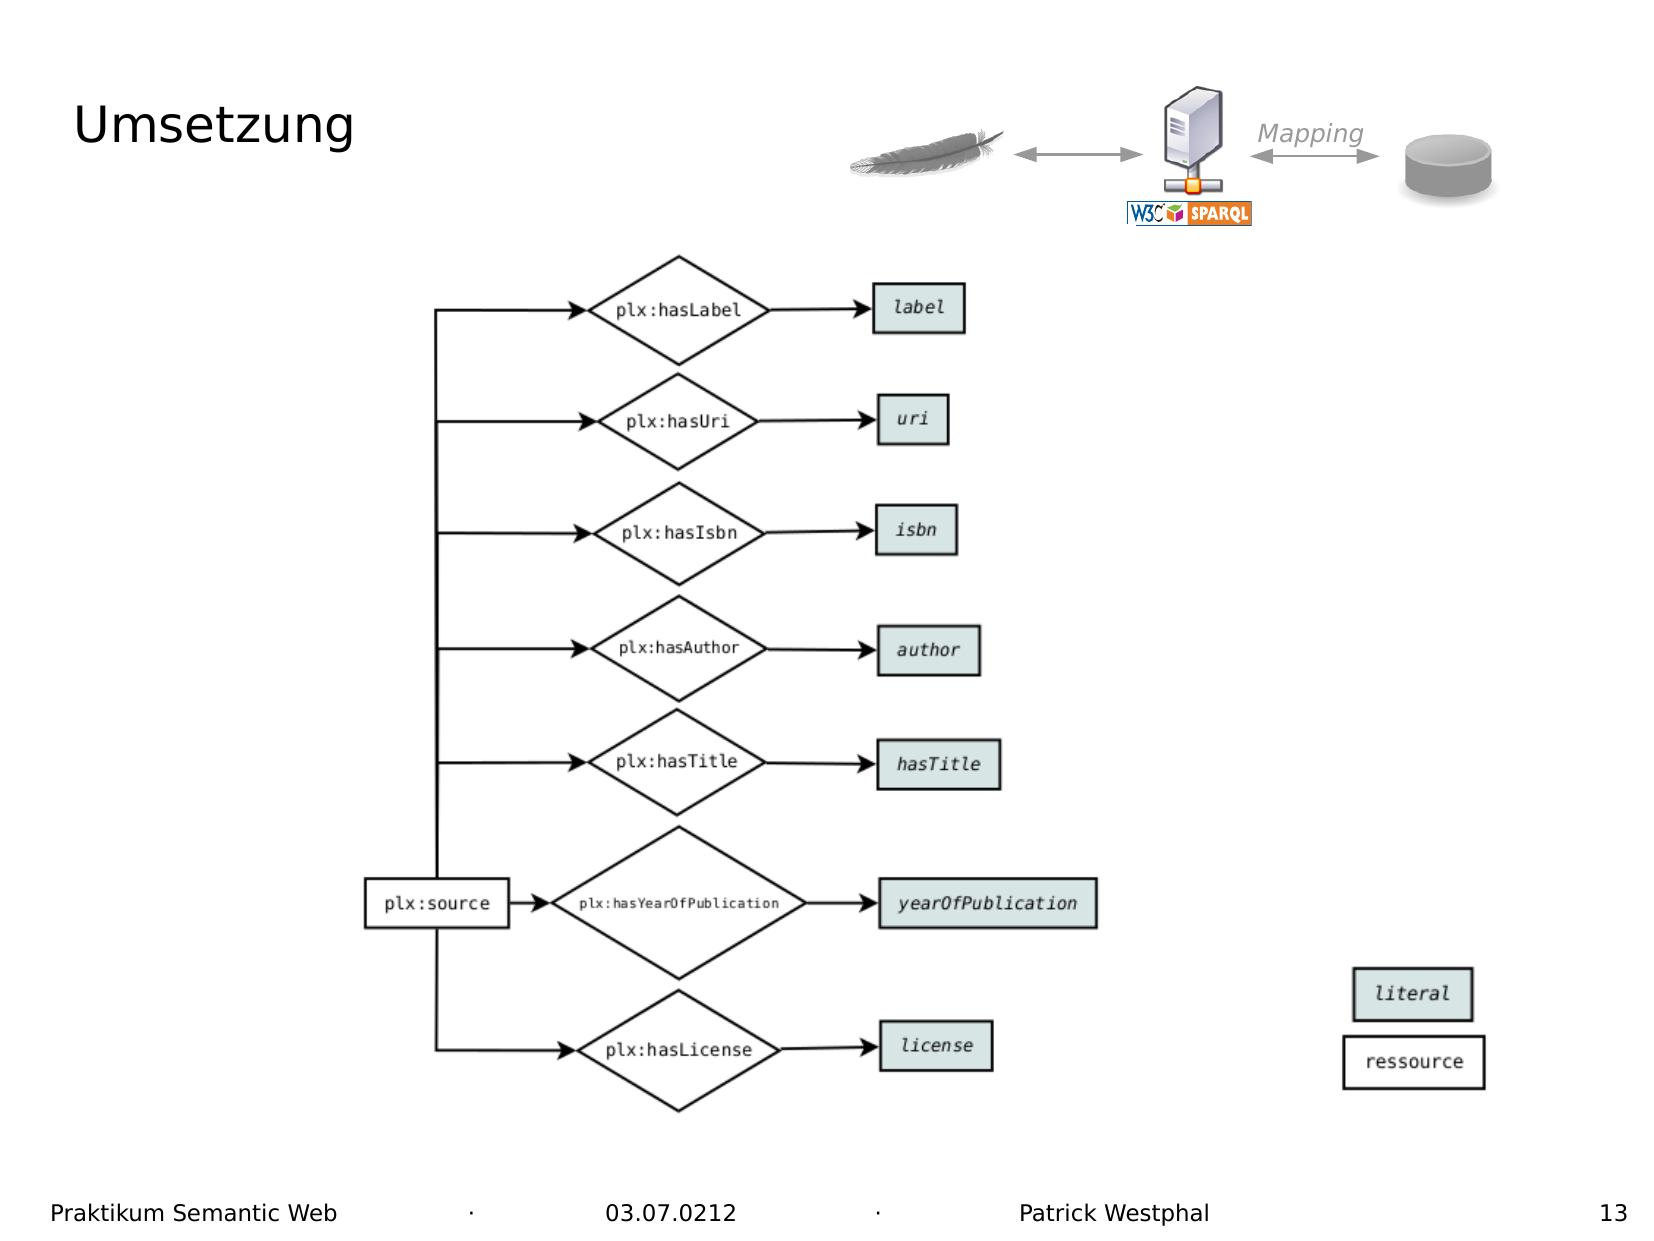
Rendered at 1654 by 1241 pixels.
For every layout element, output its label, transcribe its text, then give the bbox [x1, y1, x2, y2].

picture [1135, 82, 1250, 197]
text_box Umsetzung [59, 59, 1583, 133]
text_box Mapping [1226, 112, 1396, 157]
text_box Praktikum Semantic Web · 03.07.0212 · Patrick Westphal [35, 1192, 1300, 1235]
picture [850, 129, 1004, 178]
picture [307, 201, 1252, 1144]
picture [1398, 116, 1500, 217]
text_box <Nummer> [1474, 1192, 1644, 1235]
picture [1311, 934, 1530, 1123]
